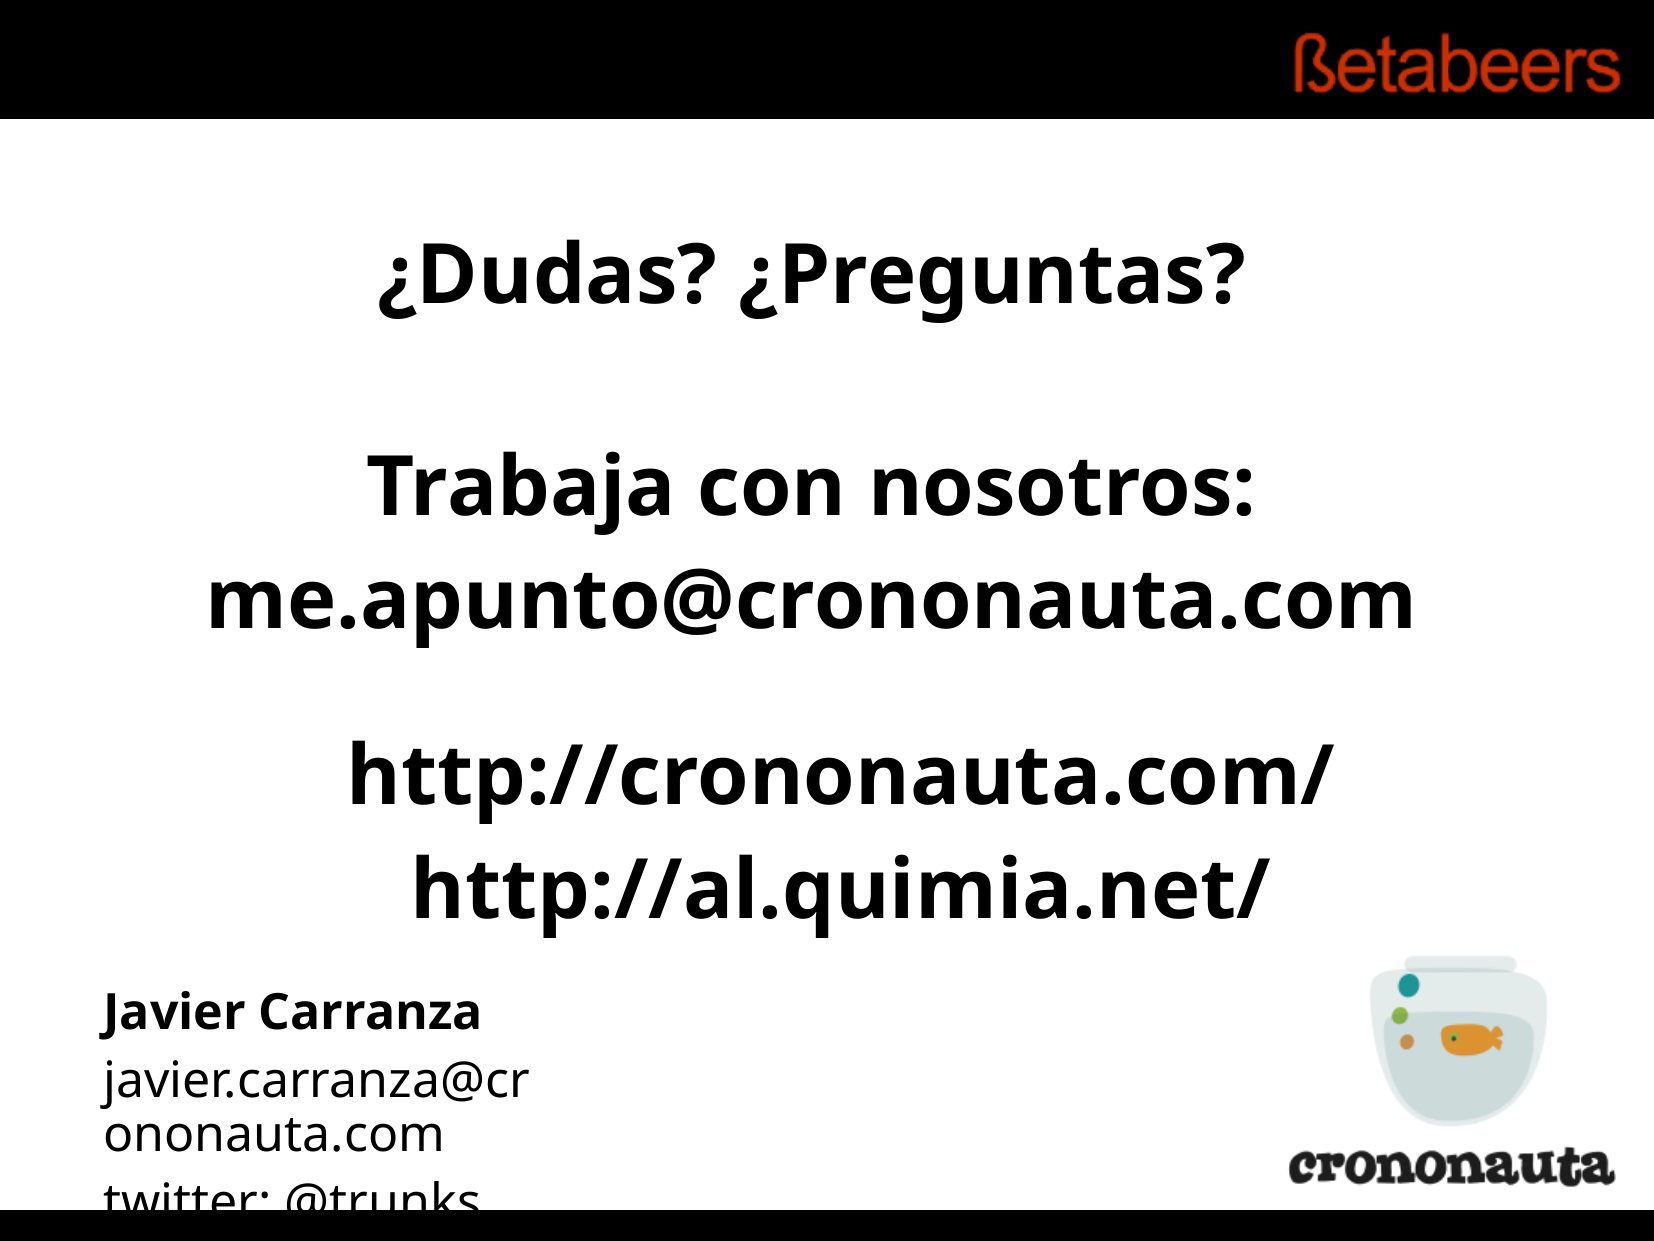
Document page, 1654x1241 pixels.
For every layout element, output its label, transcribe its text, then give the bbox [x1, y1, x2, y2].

text_box Trabaja con nosotros: me.apunto@crononauta.com [88, 418, 1536, 621]
text_box Javier Carranza javier.carranza@crononauta.com twitter: @trunks [88, 968, 562, 1152]
picture [1290, 29, 1625, 101]
text_box ¿Dudas? ¿Preguntas? [88, 206, 1536, 315]
text_box http://crononauta.com/ http://al.quimia.net/ [118, 708, 1565, 910]
picture [1240, 944, 1637, 1196]
